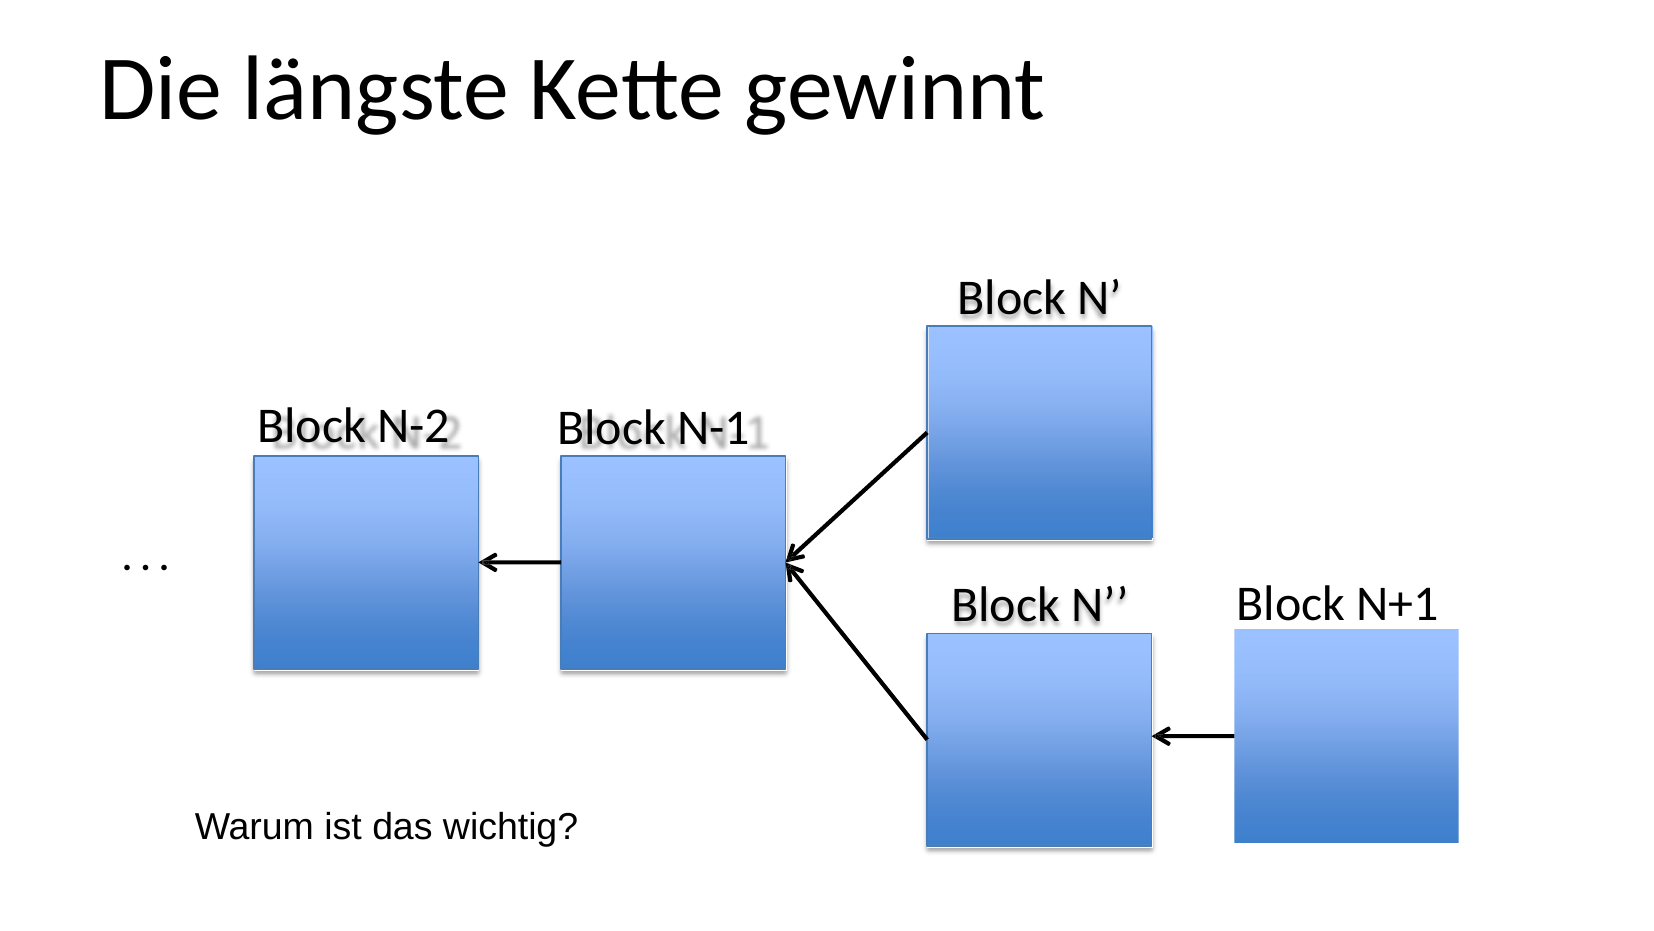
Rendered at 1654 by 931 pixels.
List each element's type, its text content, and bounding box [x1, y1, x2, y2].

text_box . . . [120, 532, 224, 578]
text_box [233, 249, 1459, 916]
text_box Block N’’ [949, 571, 1176, 632]
text_box Block N+1 [1234, 569, 1500, 631]
title Die längste Kette gewinnt [99, 27, 1555, 193]
text_box Warum ist das wichtig? [180, 798, 766, 856]
text_box Block N-1 [555, 394, 820, 455]
text_box Block N’ [955, 264, 1170, 325]
text_box Block N-2 [254, 392, 498, 453]
